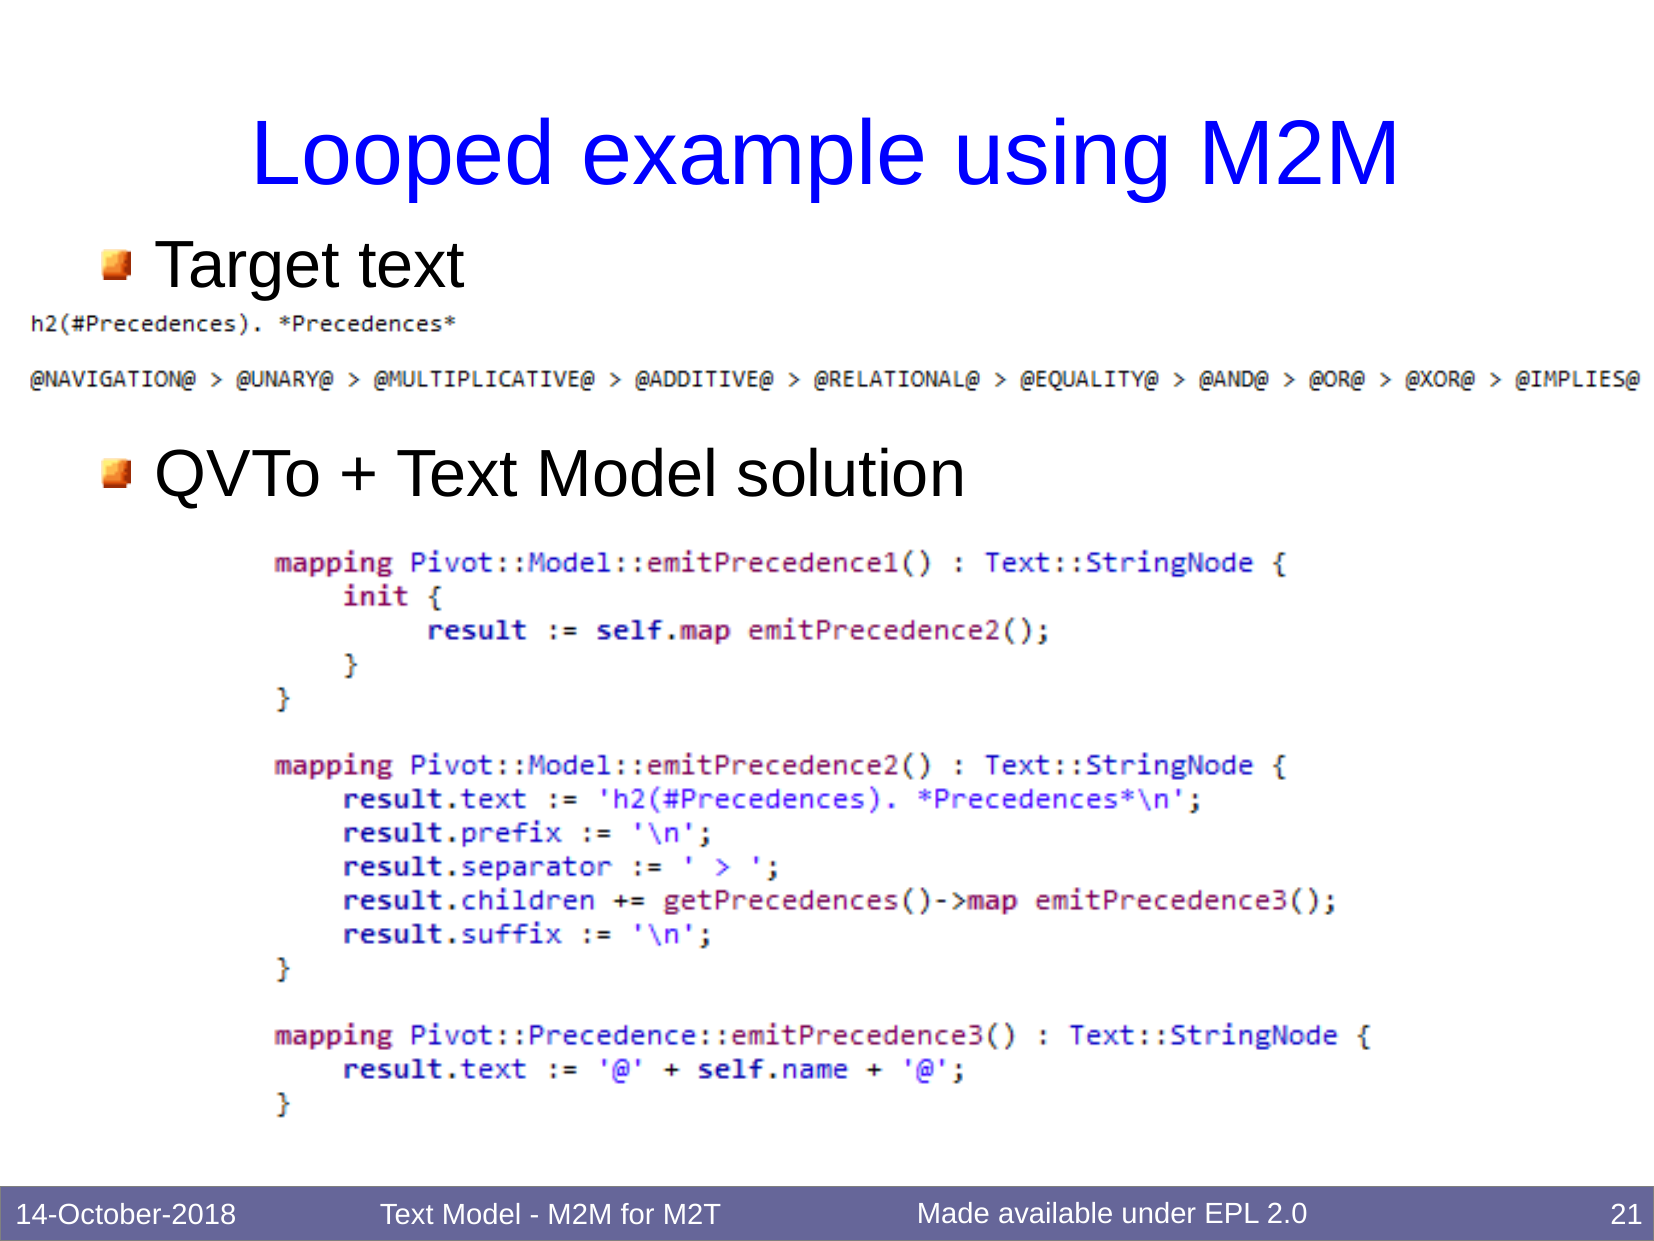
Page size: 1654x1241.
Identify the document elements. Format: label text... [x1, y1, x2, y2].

list Target text QVTo + Text Model solution [83, 402, 1572, 1046]
picture [273, 546, 1390, 1132]
list Target text QVTo + Text Model solution [83, 227, 1572, 308]
picture [29, 308, 1650, 402]
title Looped example using M2M [82, 49, 1571, 257]
